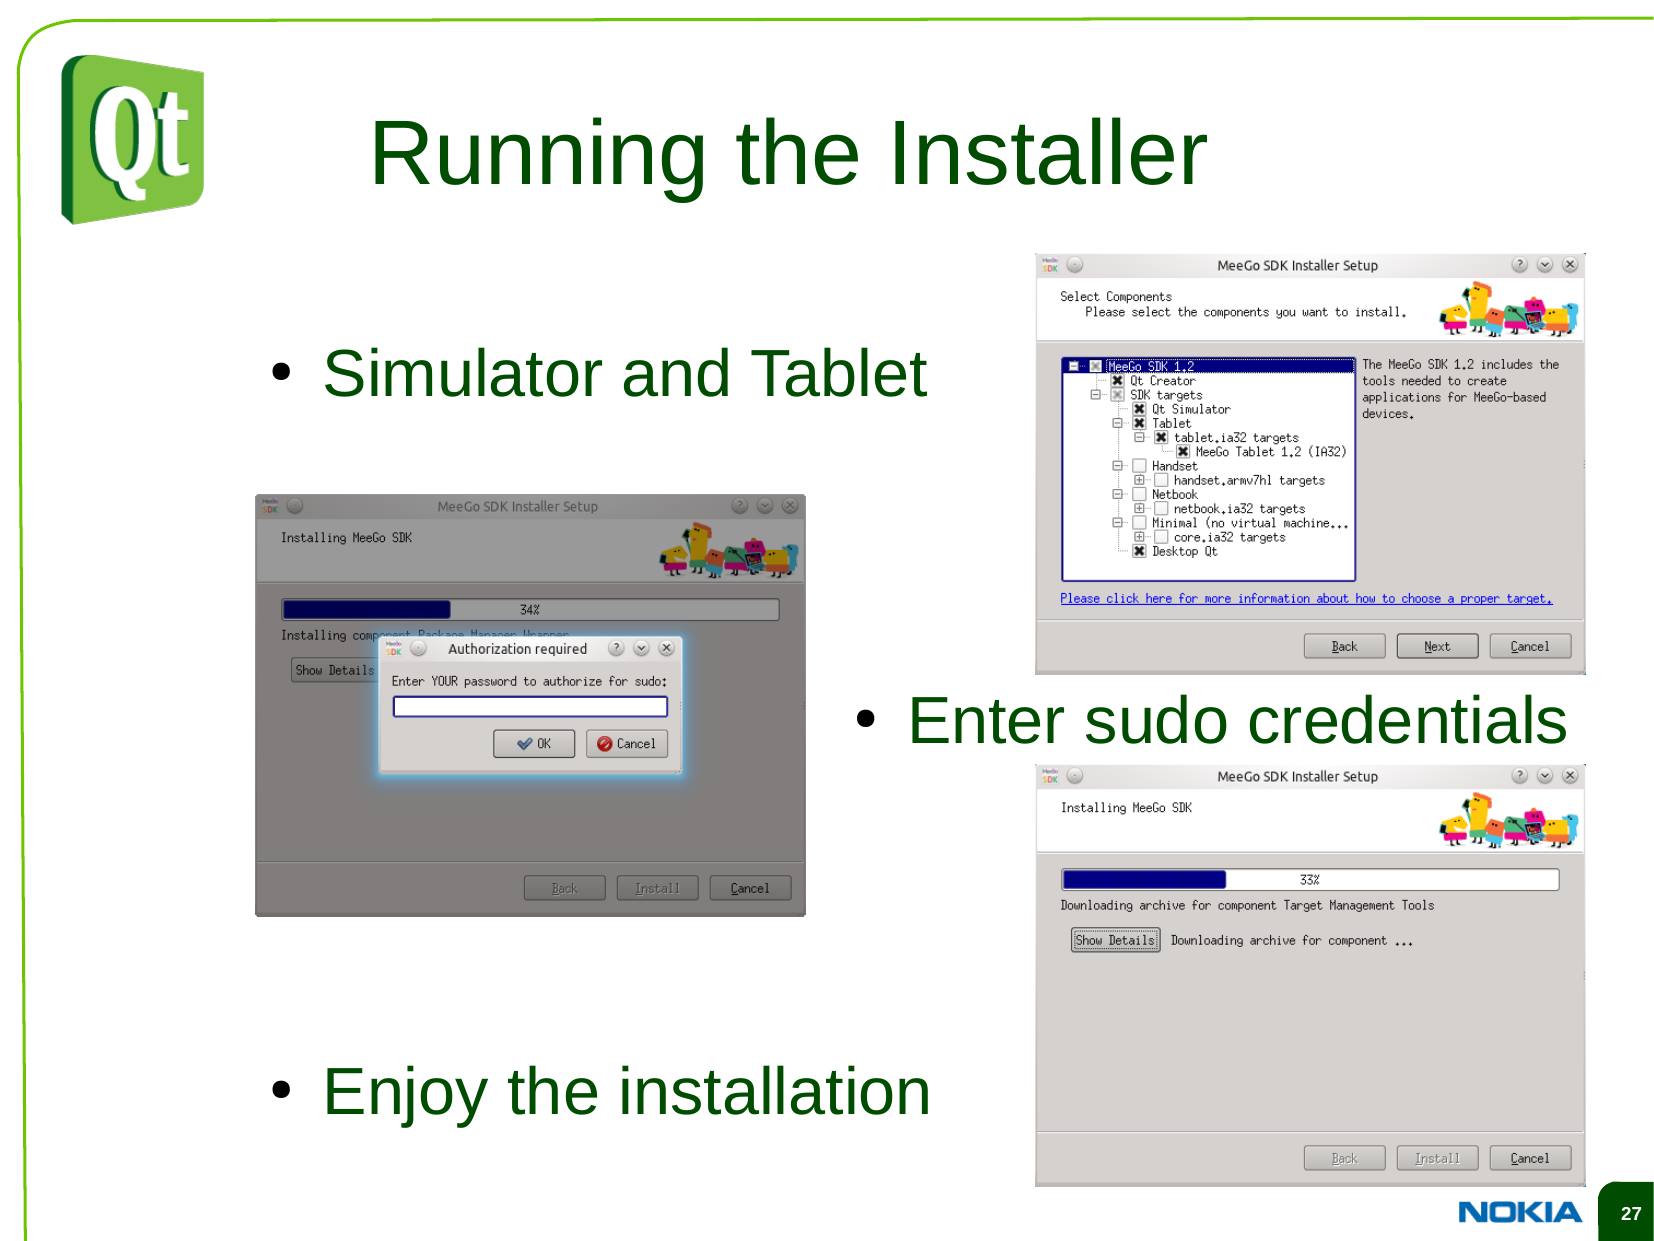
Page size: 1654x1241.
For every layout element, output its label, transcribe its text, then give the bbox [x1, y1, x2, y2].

list Simulator and Tablet Enter sudo credentials Enjoy the installation [251, 336, 1571, 1155]
picture [1035, 253, 1586, 676]
title Running the Installer [251, 49, 1327, 257]
picture [255, 494, 806, 917]
picture [1459, 1201, 1583, 1223]
picture [1035, 764, 1586, 1187]
picture [61, 55, 204, 225]
